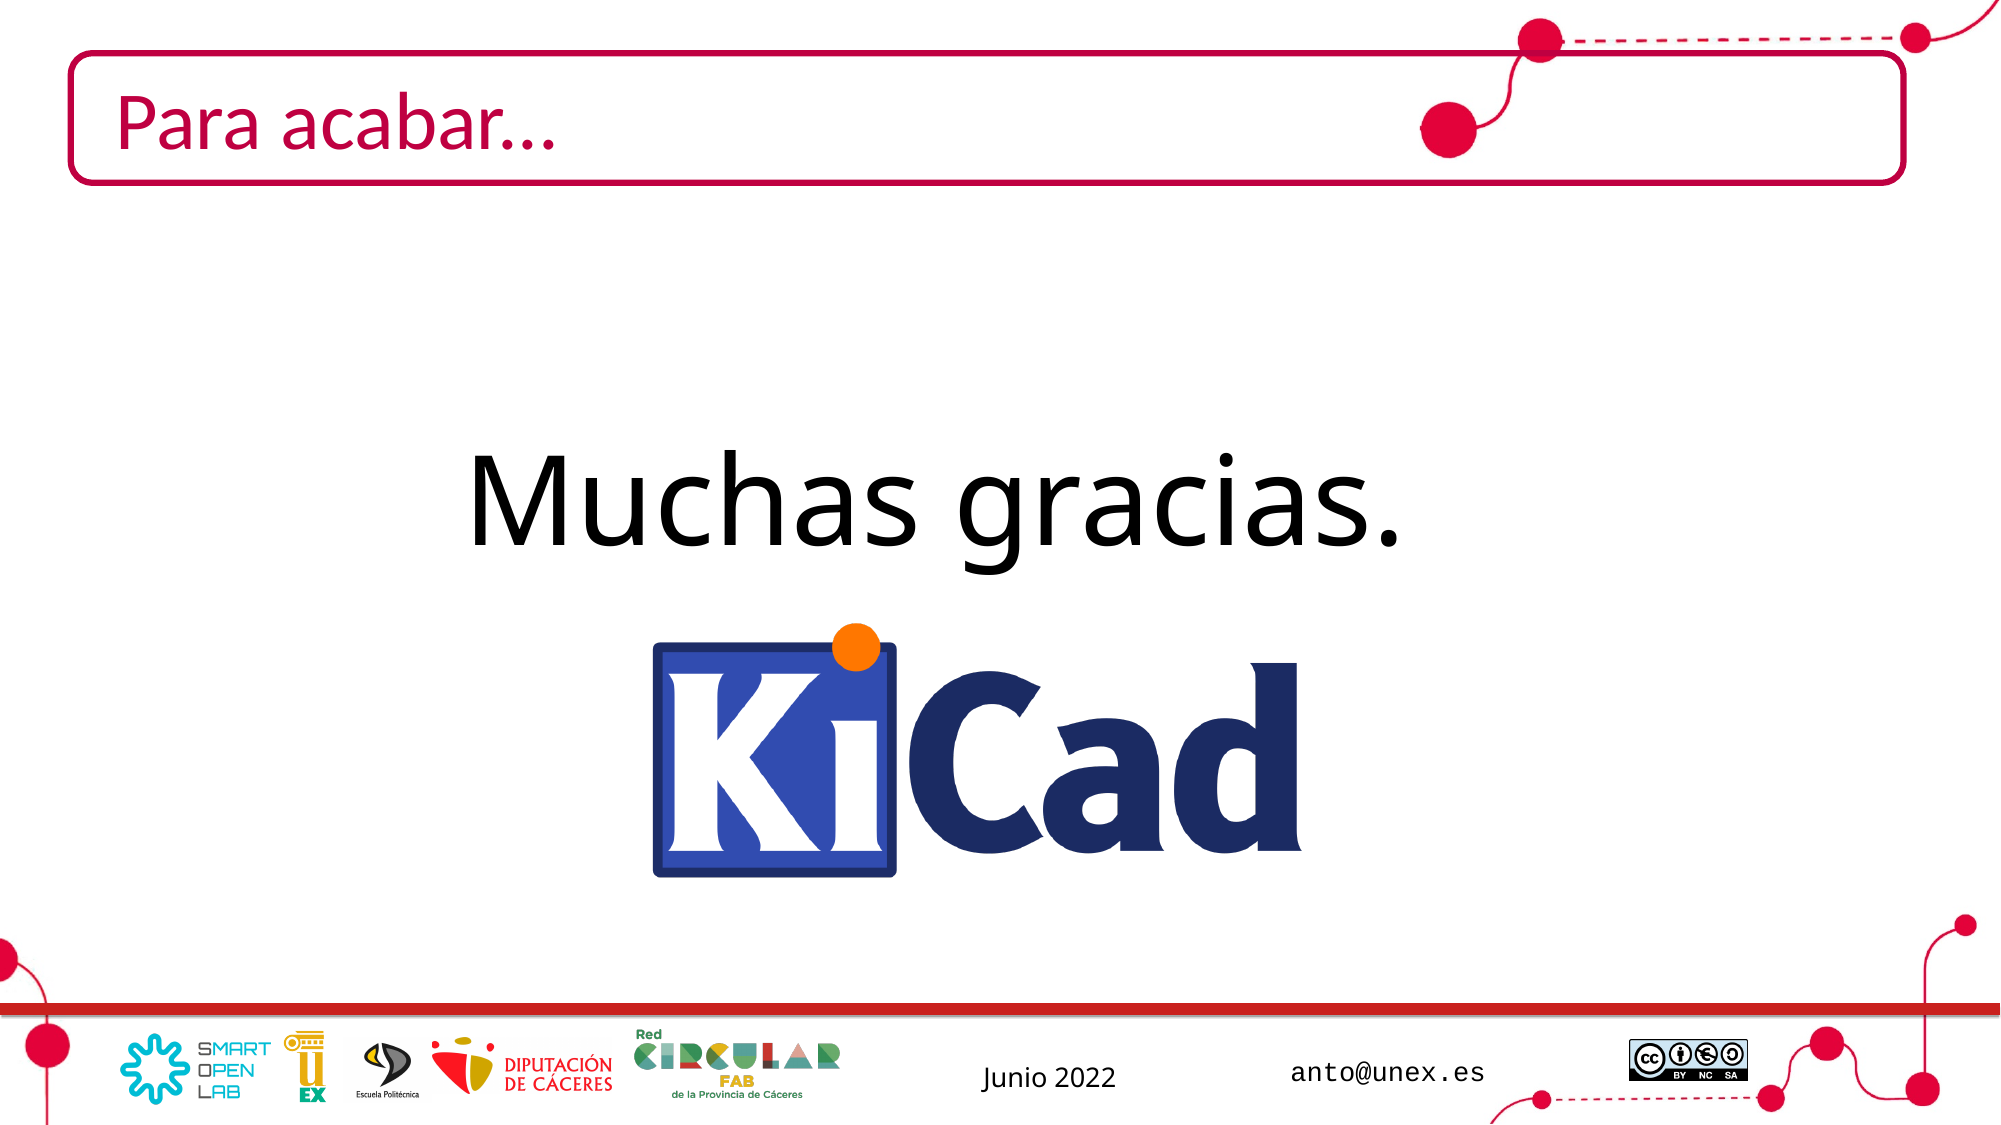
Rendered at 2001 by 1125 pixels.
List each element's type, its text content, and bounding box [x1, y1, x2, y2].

picture [276, 1022, 335, 1111]
picture [118, 1031, 273, 1107]
text_box Para acabar... [1903, 70, 1916, 176]
text_box Muchas gracias. [448, 413, 1677, 638]
picture [343, 1037, 612, 1103]
picture [1629, 1039, 1748, 1081]
picture [637, 610, 1312, 886]
picture [634, 1029, 840, 1098]
text_box Para acabar... [101, 70, 1900, 176]
